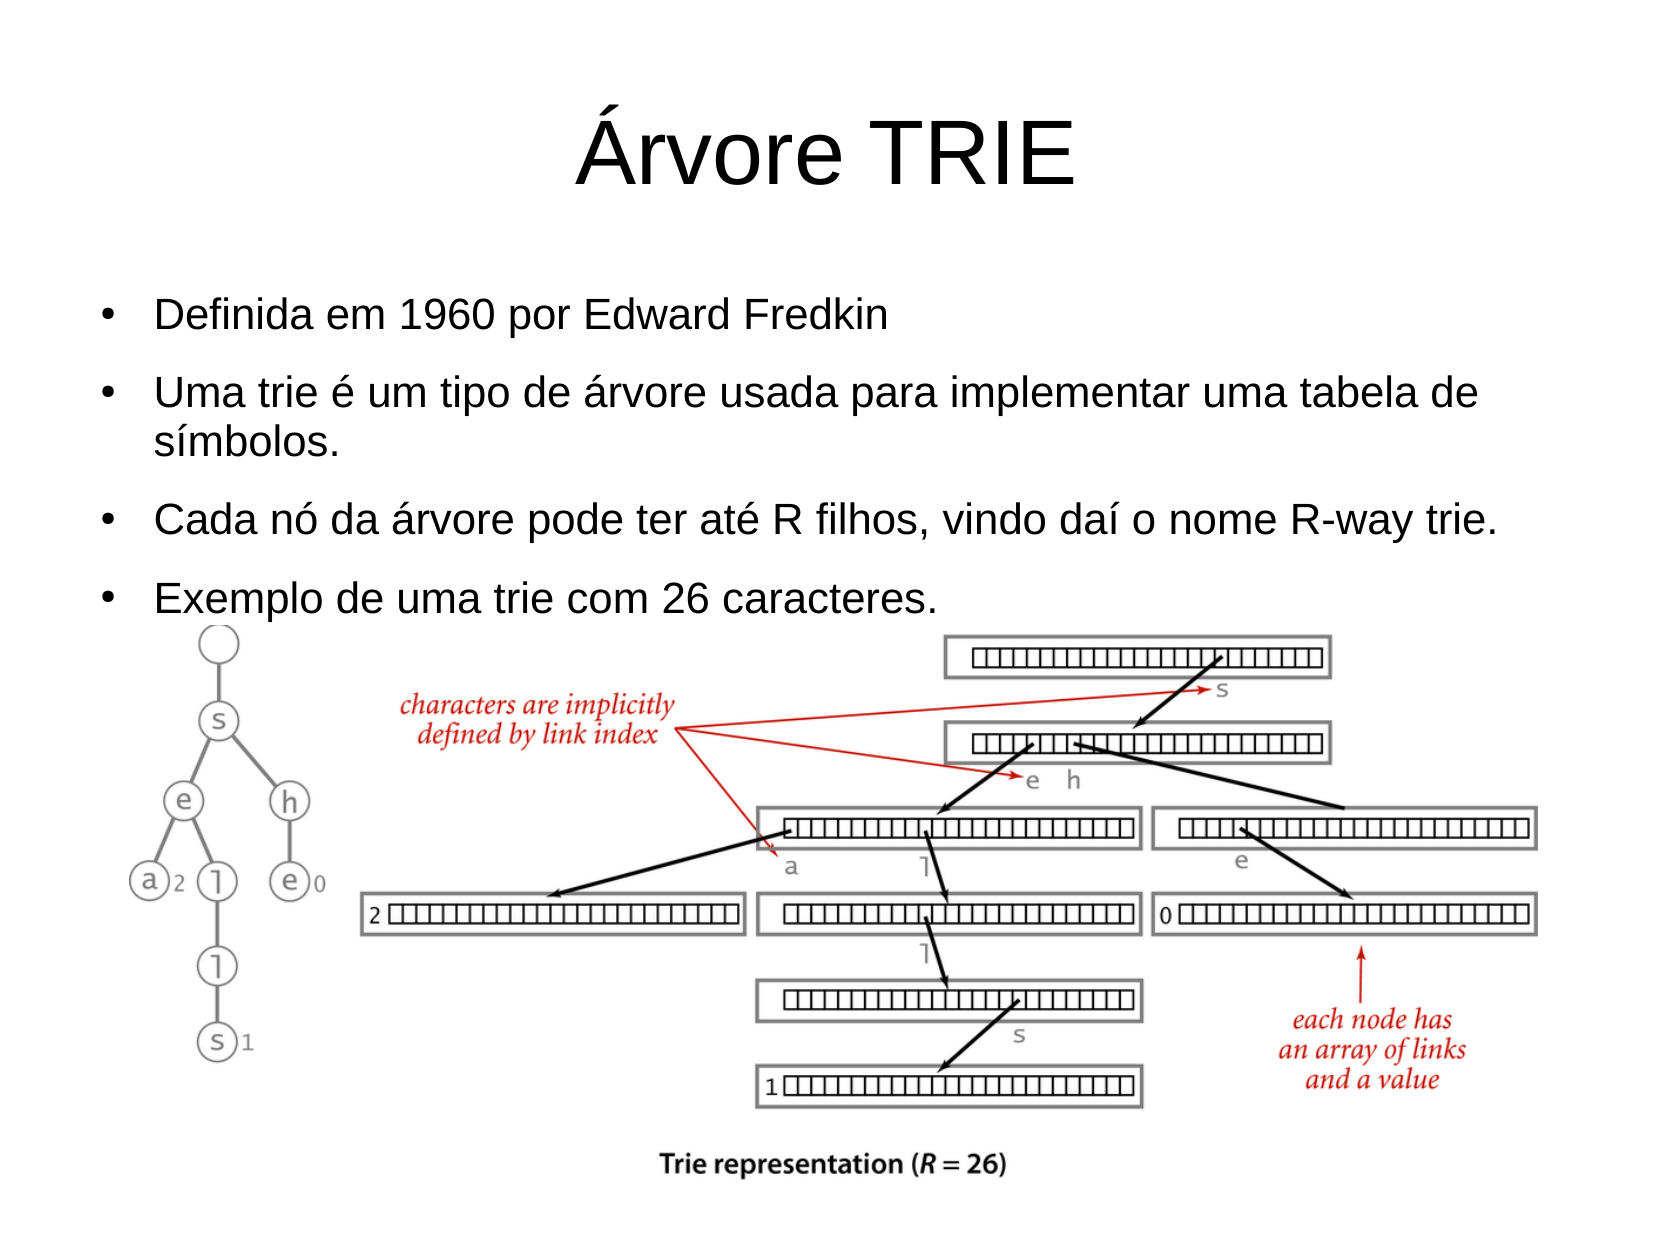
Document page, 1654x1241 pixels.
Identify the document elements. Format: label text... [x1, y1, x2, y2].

picture [129, 625, 1538, 1181]
title Árvore TRIE [82, 49, 1571, 257]
list Definida em 1960 por Edward Fredkin Uma trie é um tipo de árvore usada para implementar uma tabela de símbolos. Cada nó da árvore pode ter até R filhos, vindo daí o nome R-way trie. Exemplo de uma trie com 26 caracteres. [82, 290, 1571, 1010]
